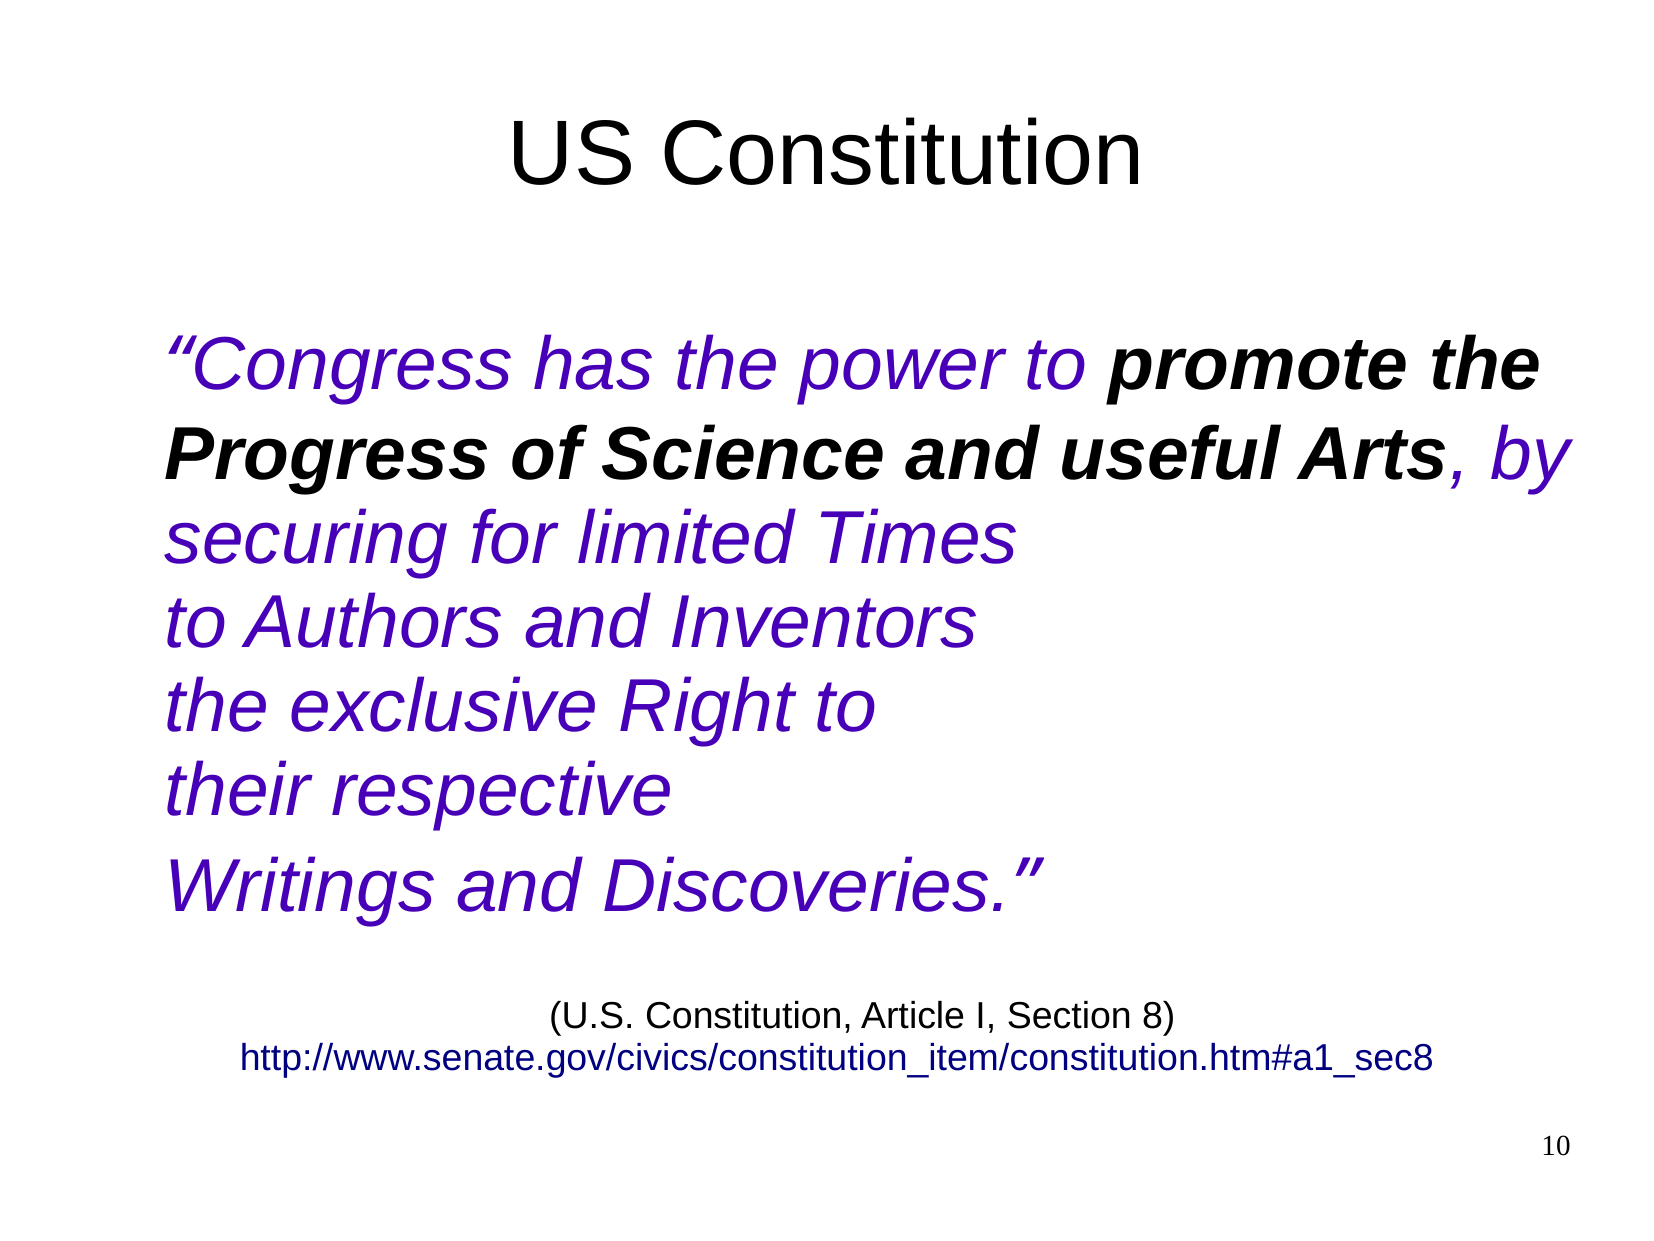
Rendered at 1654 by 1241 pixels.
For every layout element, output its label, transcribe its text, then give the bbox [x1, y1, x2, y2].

title US Constitution [82, 49, 1571, 257]
text_box “Congress has the power to promote the Progress of Science and useful Arts, by securing for limited Times to Authors and Inventors the exclusive Right to their respective Writings and Discoveries.” [150, 301, 1613, 989]
text_box (U.S. Constitution, Article I, Section 8) http://www.senate.gov/civics/constitution_item/constitution.htm#a1_sec8 [225, 987, 1501, 1086]
